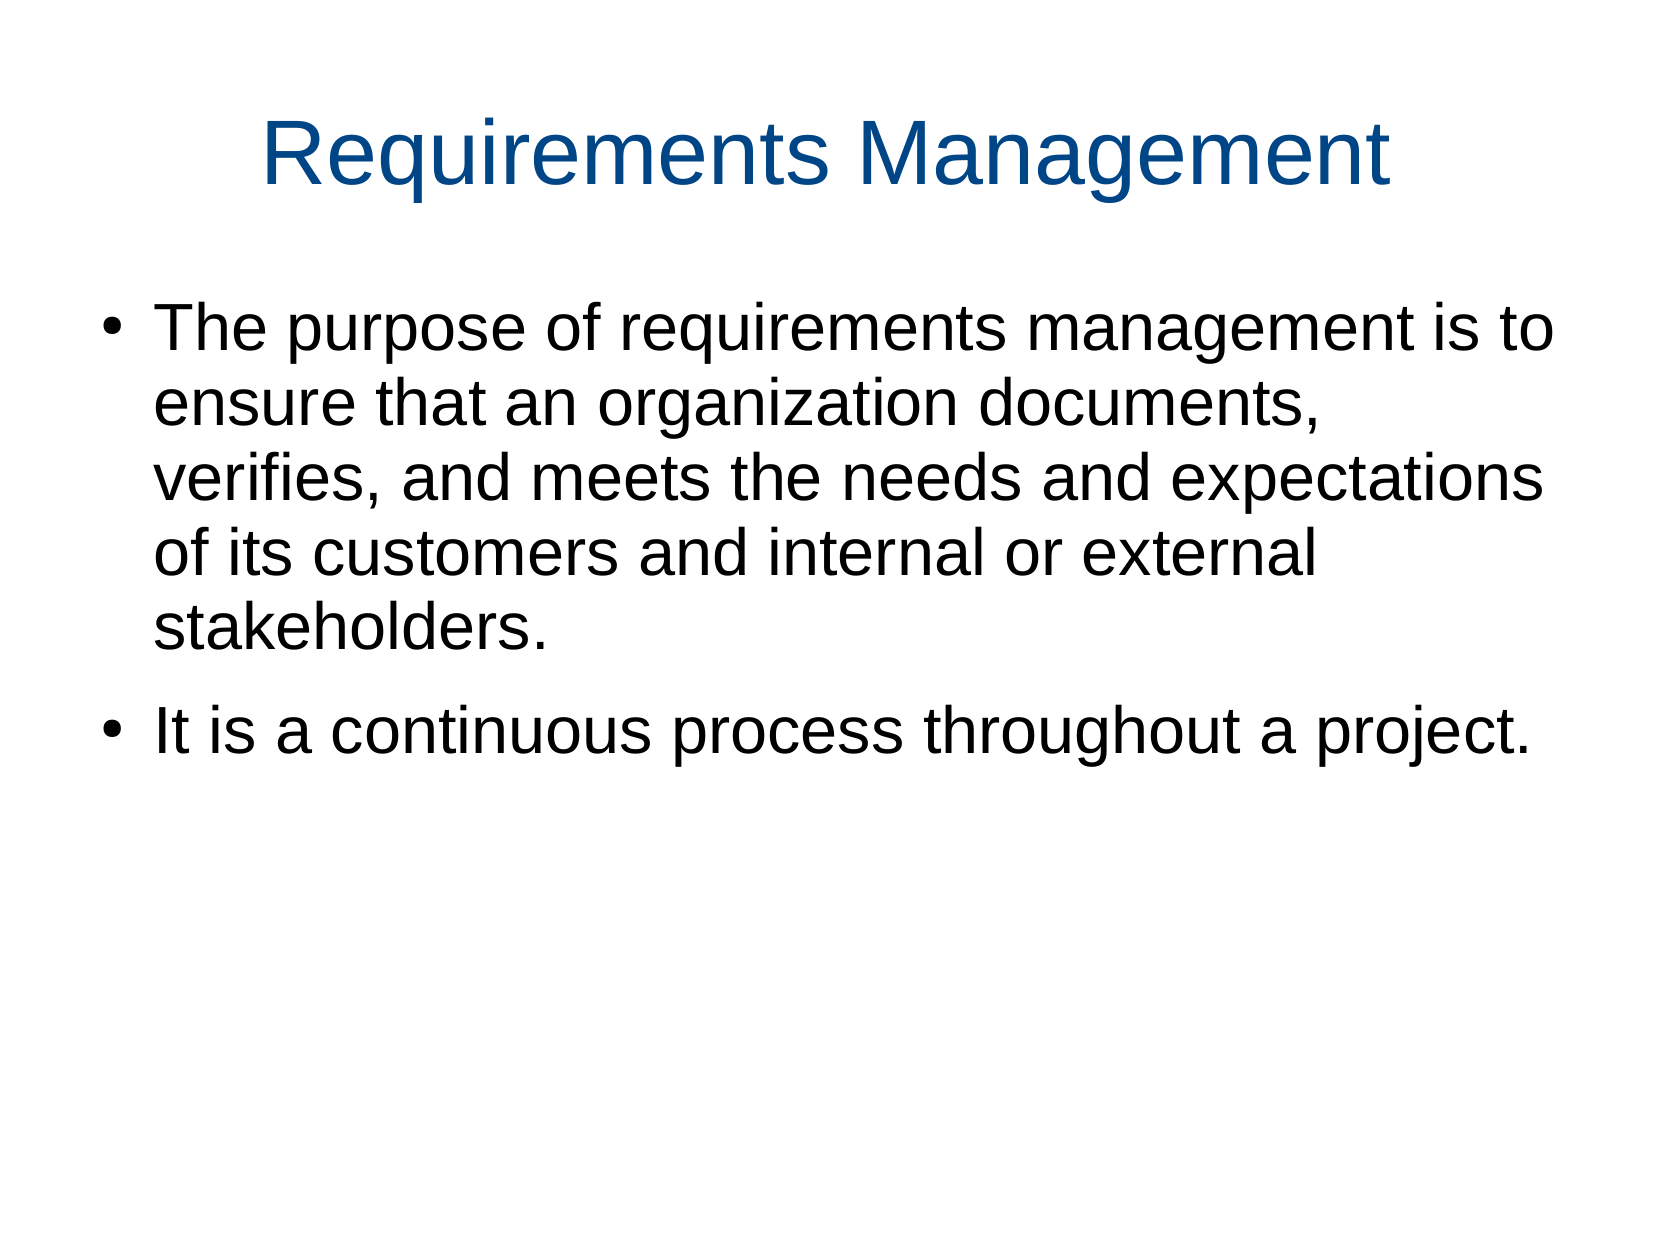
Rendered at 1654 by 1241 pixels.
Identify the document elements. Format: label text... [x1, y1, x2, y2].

list The purpose of requirements management is to ensure that an organization documents, verifies, and meets the needs and expectations of its customers and internal or external stakeholders. It is a continuous process throughout a project. [82, 290, 1571, 1010]
title Requirements Management [82, 49, 1571, 257]
